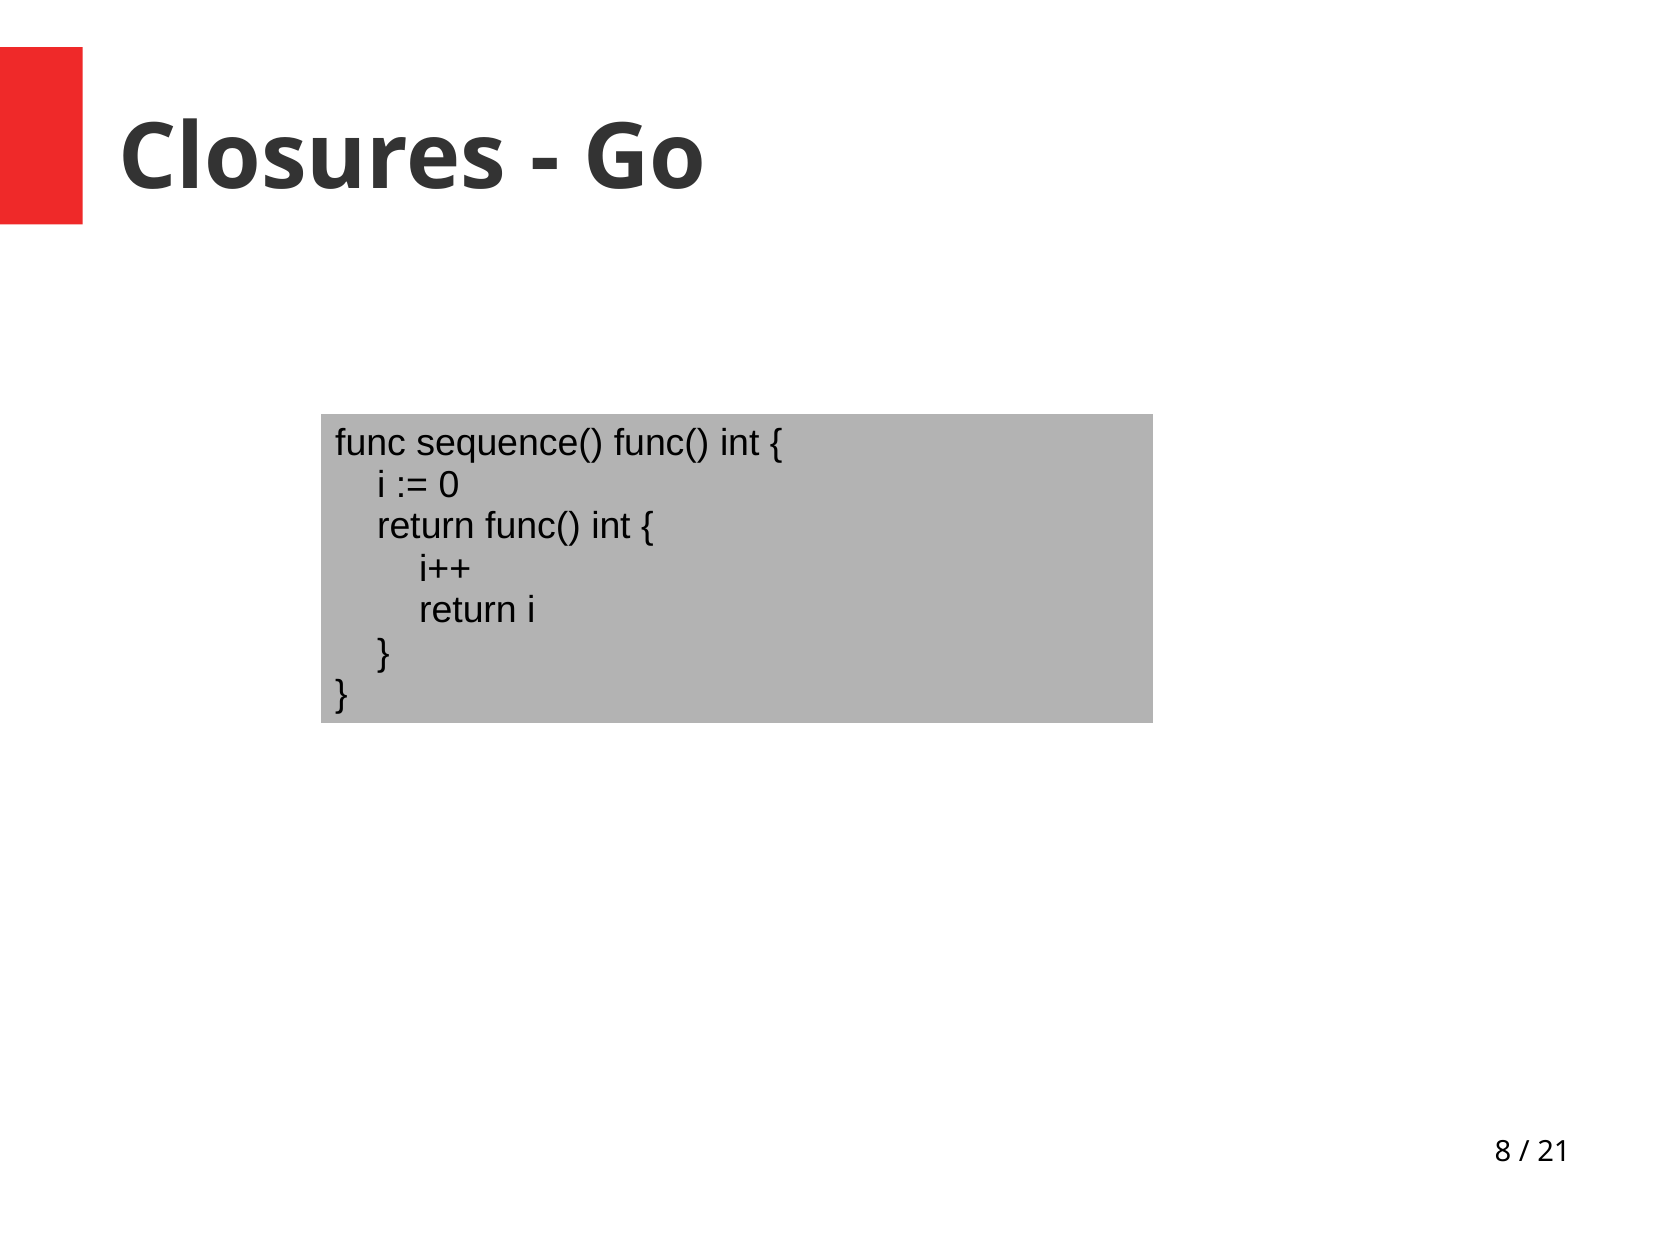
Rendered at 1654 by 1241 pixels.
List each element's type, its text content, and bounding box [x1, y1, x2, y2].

title Closures - Go [118, 49, 1571, 257]
table_header func sequence() func() int { i := 0 return func() int { i++ return i } } [321, 414, 1153, 723]
